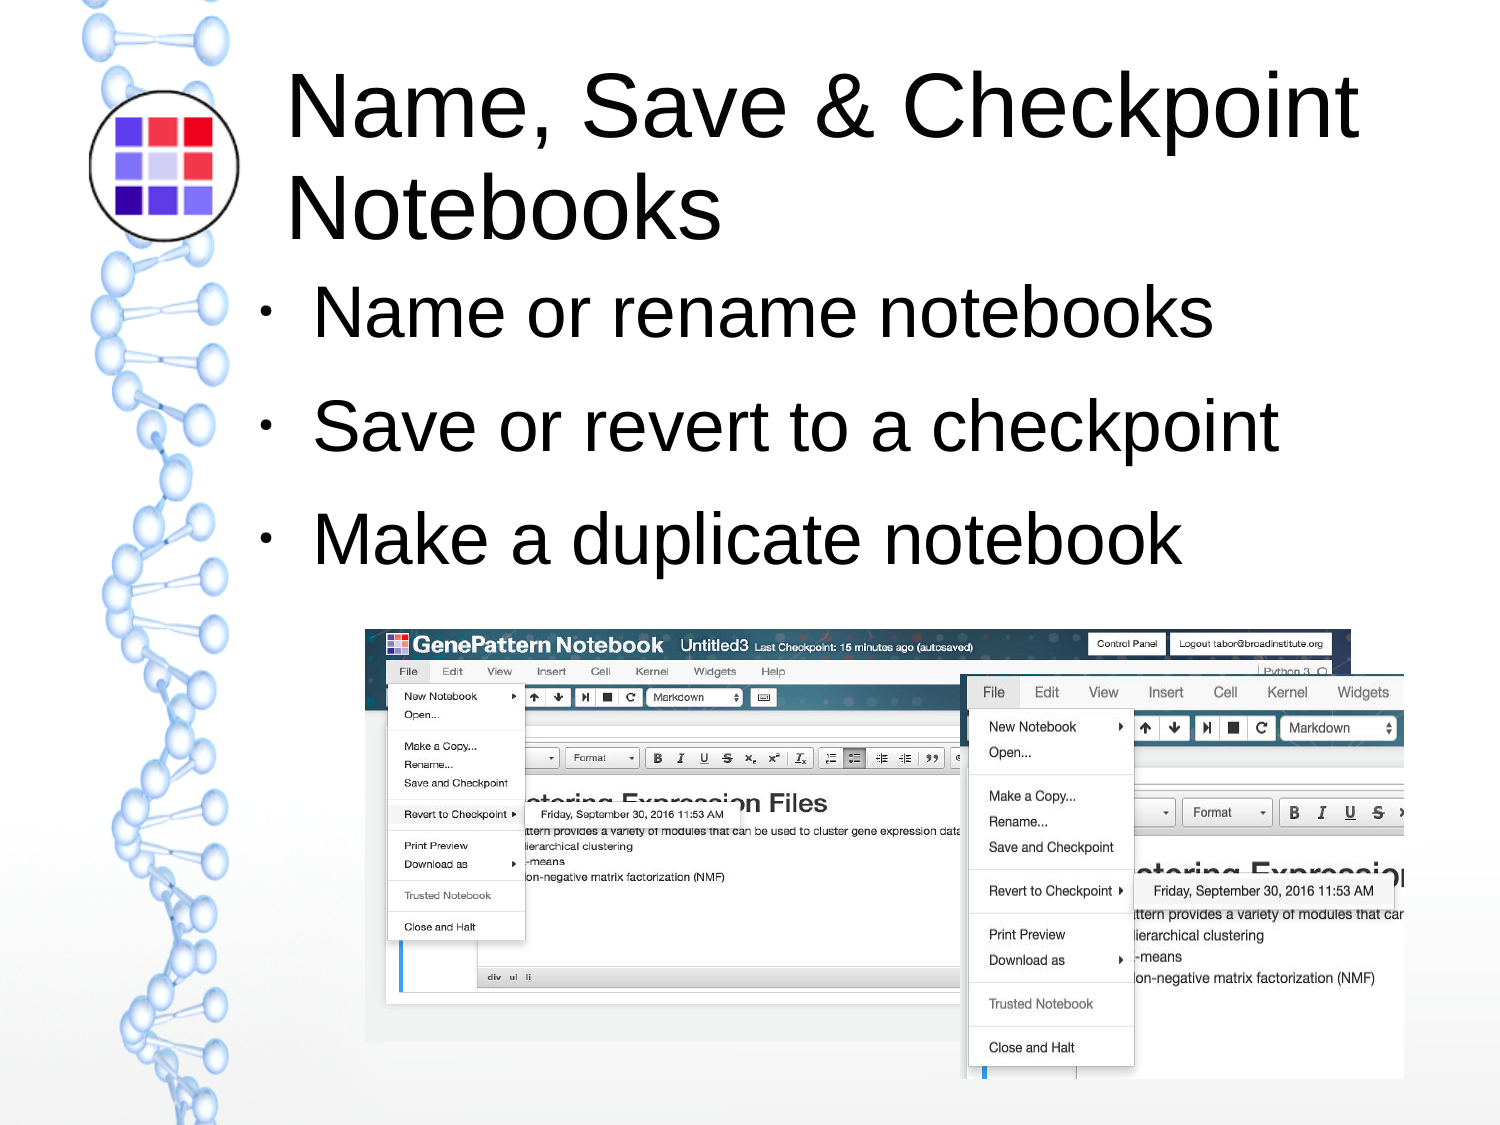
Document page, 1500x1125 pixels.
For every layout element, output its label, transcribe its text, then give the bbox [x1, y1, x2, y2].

title Name, Save & Checkpoint Notebooks [285, 36, 1426, 271]
picture [0, 0, 1500, 1125]
list Name or rename notebooks Save or revert to a checkpoint Make a duplicate notebook [241, 271, 1447, 924]
